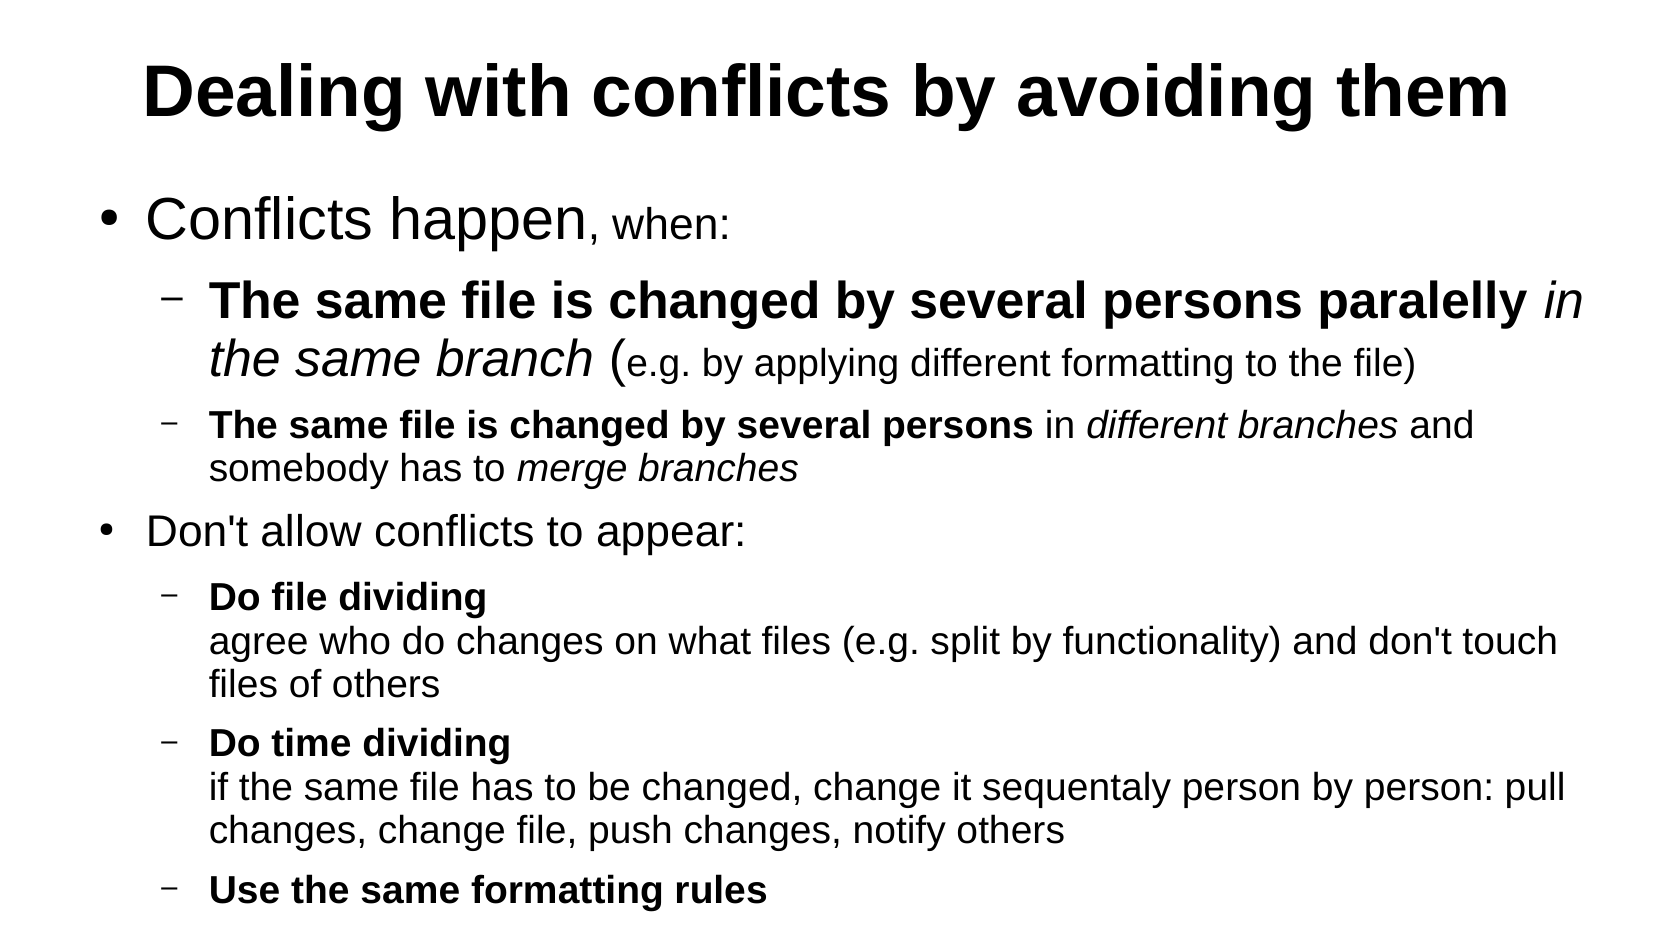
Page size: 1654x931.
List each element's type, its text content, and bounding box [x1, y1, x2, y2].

title Dealing with conflicts by avoiding them [82, 9, 1571, 174]
list Conflicts happen, when: The same file is changed by several persons paralelly in the same branch (e.g. by applying different formatting to the file) The same file is changed by several persons in different branches and somebody has to merge branches Don't allow conflicts to appear: Do file dividing agree who do changes on what files (e.g. split by functionality) and don't touch files of others Do time dividing if the same file has to be changed, change it sequentaly person by person: pull changes, change file, push changes, notify others Use the same formatting rules [82, 186, 1607, 913]
